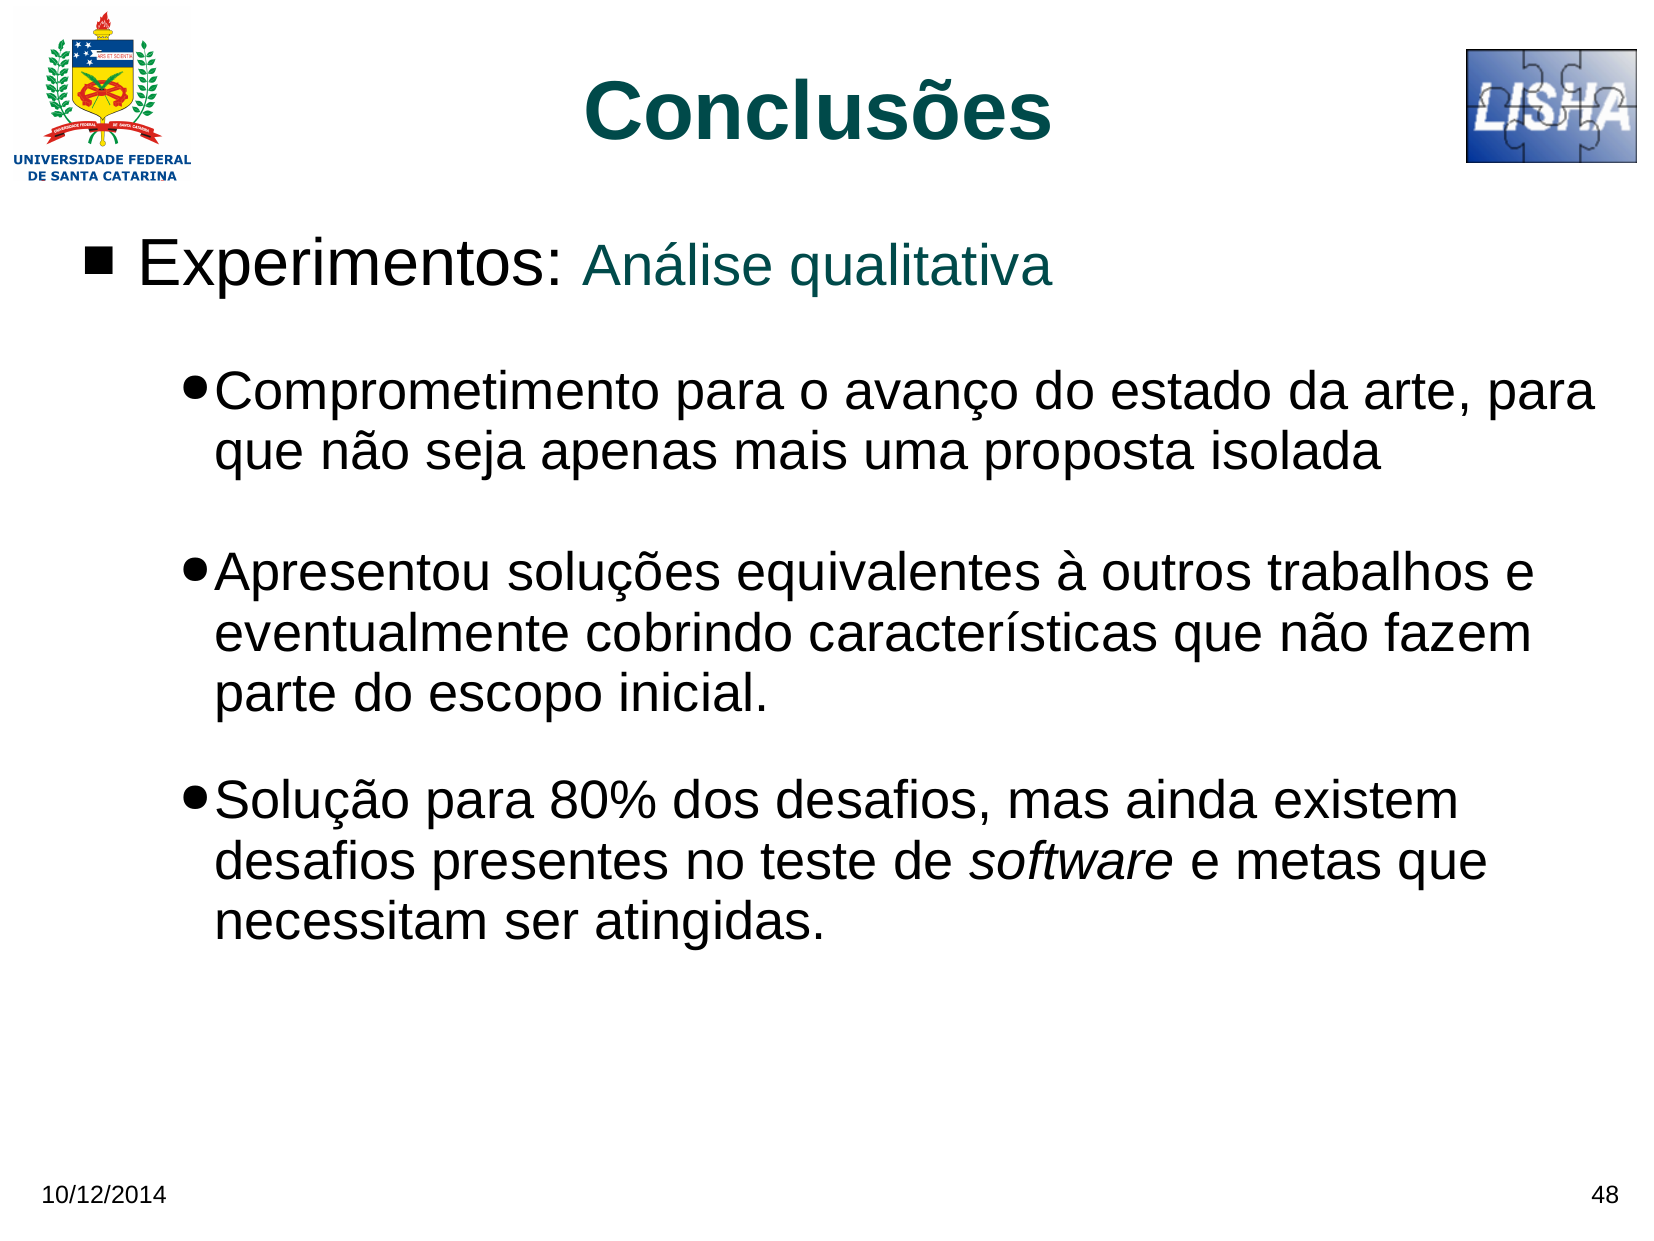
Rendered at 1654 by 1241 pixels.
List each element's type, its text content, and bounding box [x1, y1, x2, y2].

title Conclusões [212, 61, 1426, 174]
list Experimentos: Análise qualitativa Comprometimento para o avanço do estado da arte, para que não seja apenas mais uma proposta isolada Apresentou soluções equivalentes à outros trabalhos e eventualmente cobrindo características que não fazem parte do escopo inicial. Solução para 80% dos desafios, mas ainda existem desafios presentes no teste de software e metas que necessitam ser atingidas. [37, 225, 1613, 1163]
picture [1466, 49, 1637, 163]
picture [13, 6, 191, 181]
